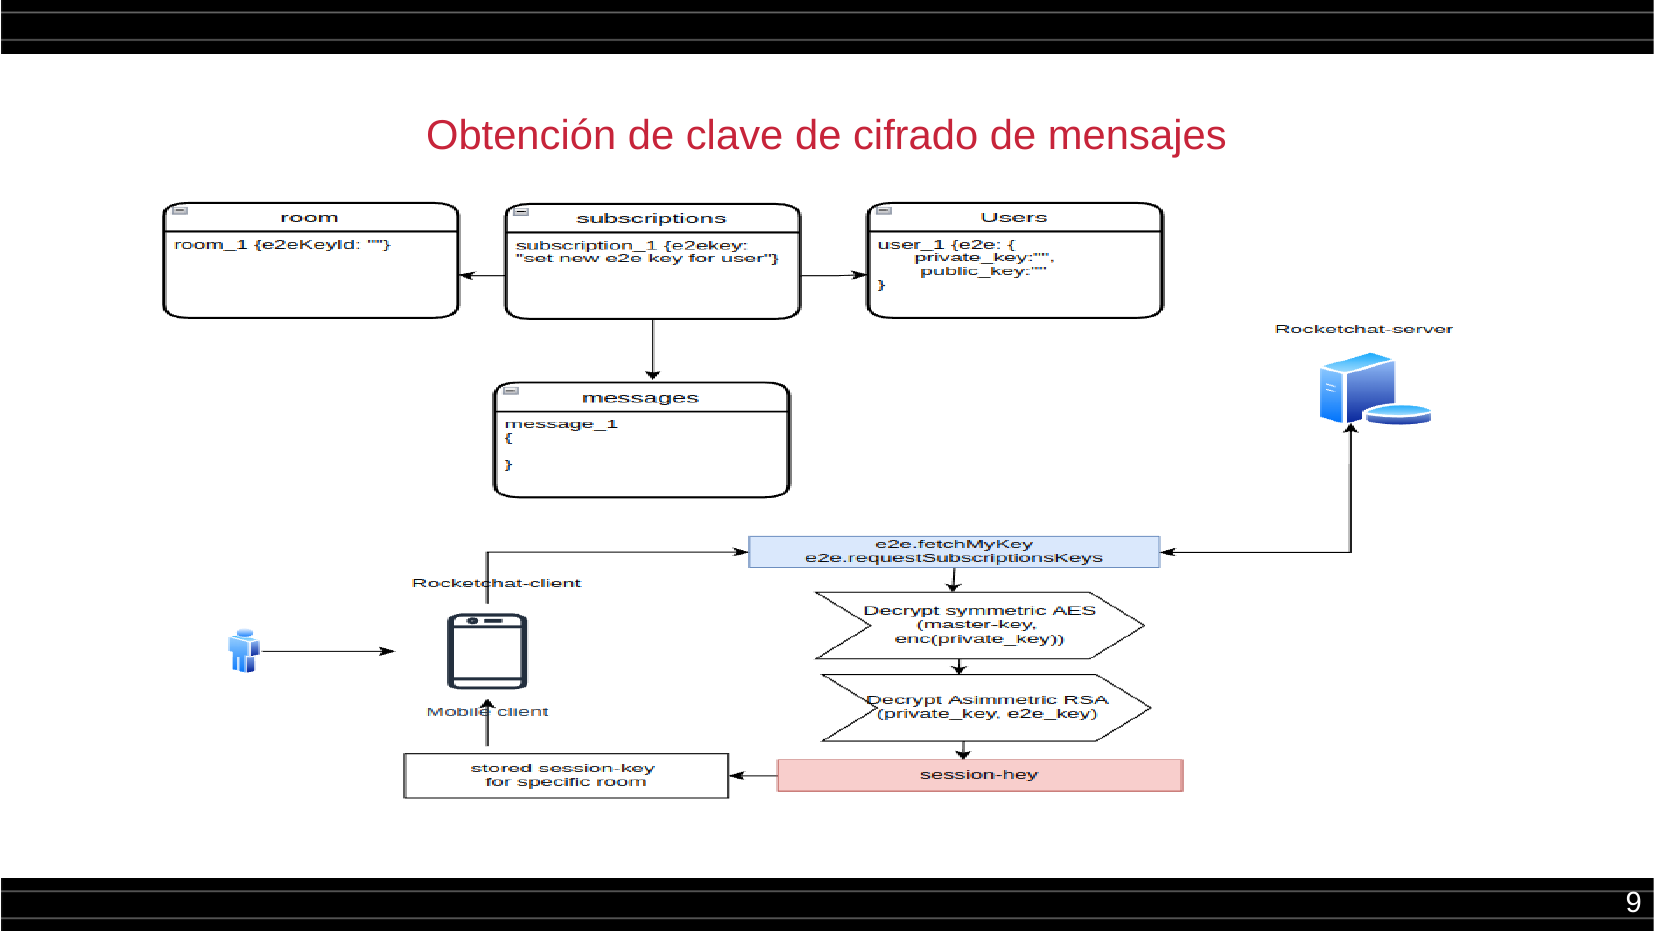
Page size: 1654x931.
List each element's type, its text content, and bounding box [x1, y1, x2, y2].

picture [1, 0, 1654, 54]
title Obtención de clave de cifrado de mensajes [82, 92, 1571, 178]
picture [1, 878, 1654, 931]
picture [106, 188, 1524, 851]
